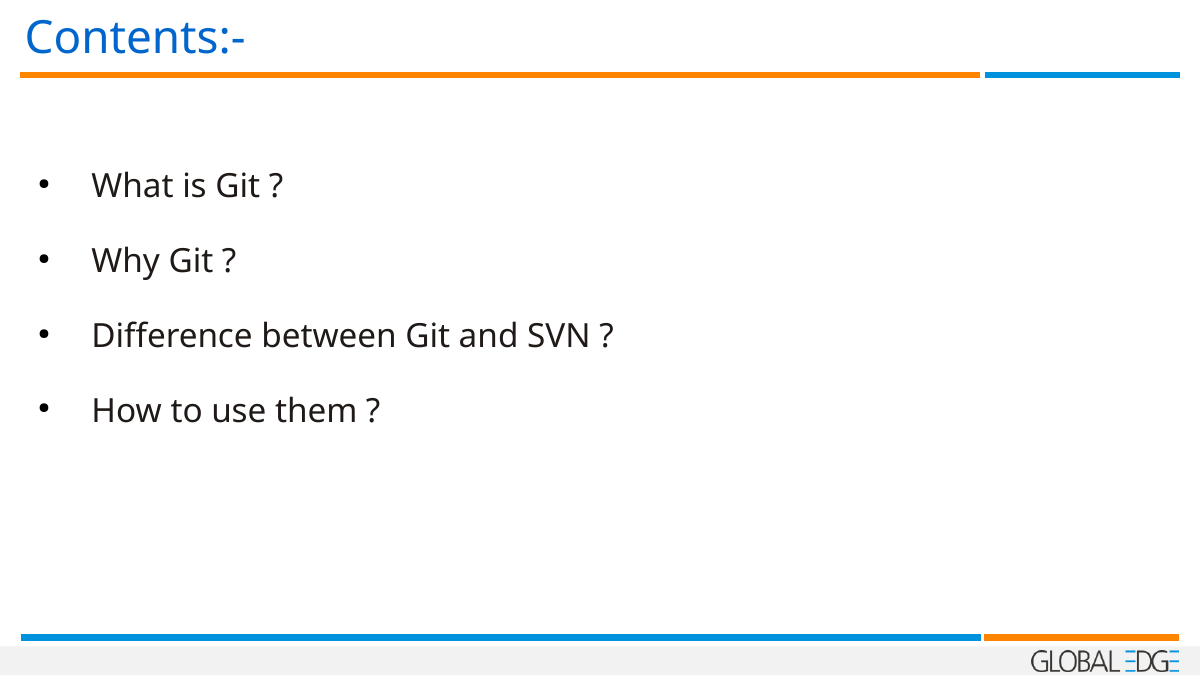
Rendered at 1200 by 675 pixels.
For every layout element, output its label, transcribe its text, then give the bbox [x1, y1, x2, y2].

list What is Git ? Why Git ? Difference between Git and SVN ? How to use them ? [20, 87, 1179, 628]
title Contents:- [12, 9, 1088, 64]
picture [1031, 650, 1179, 672]
